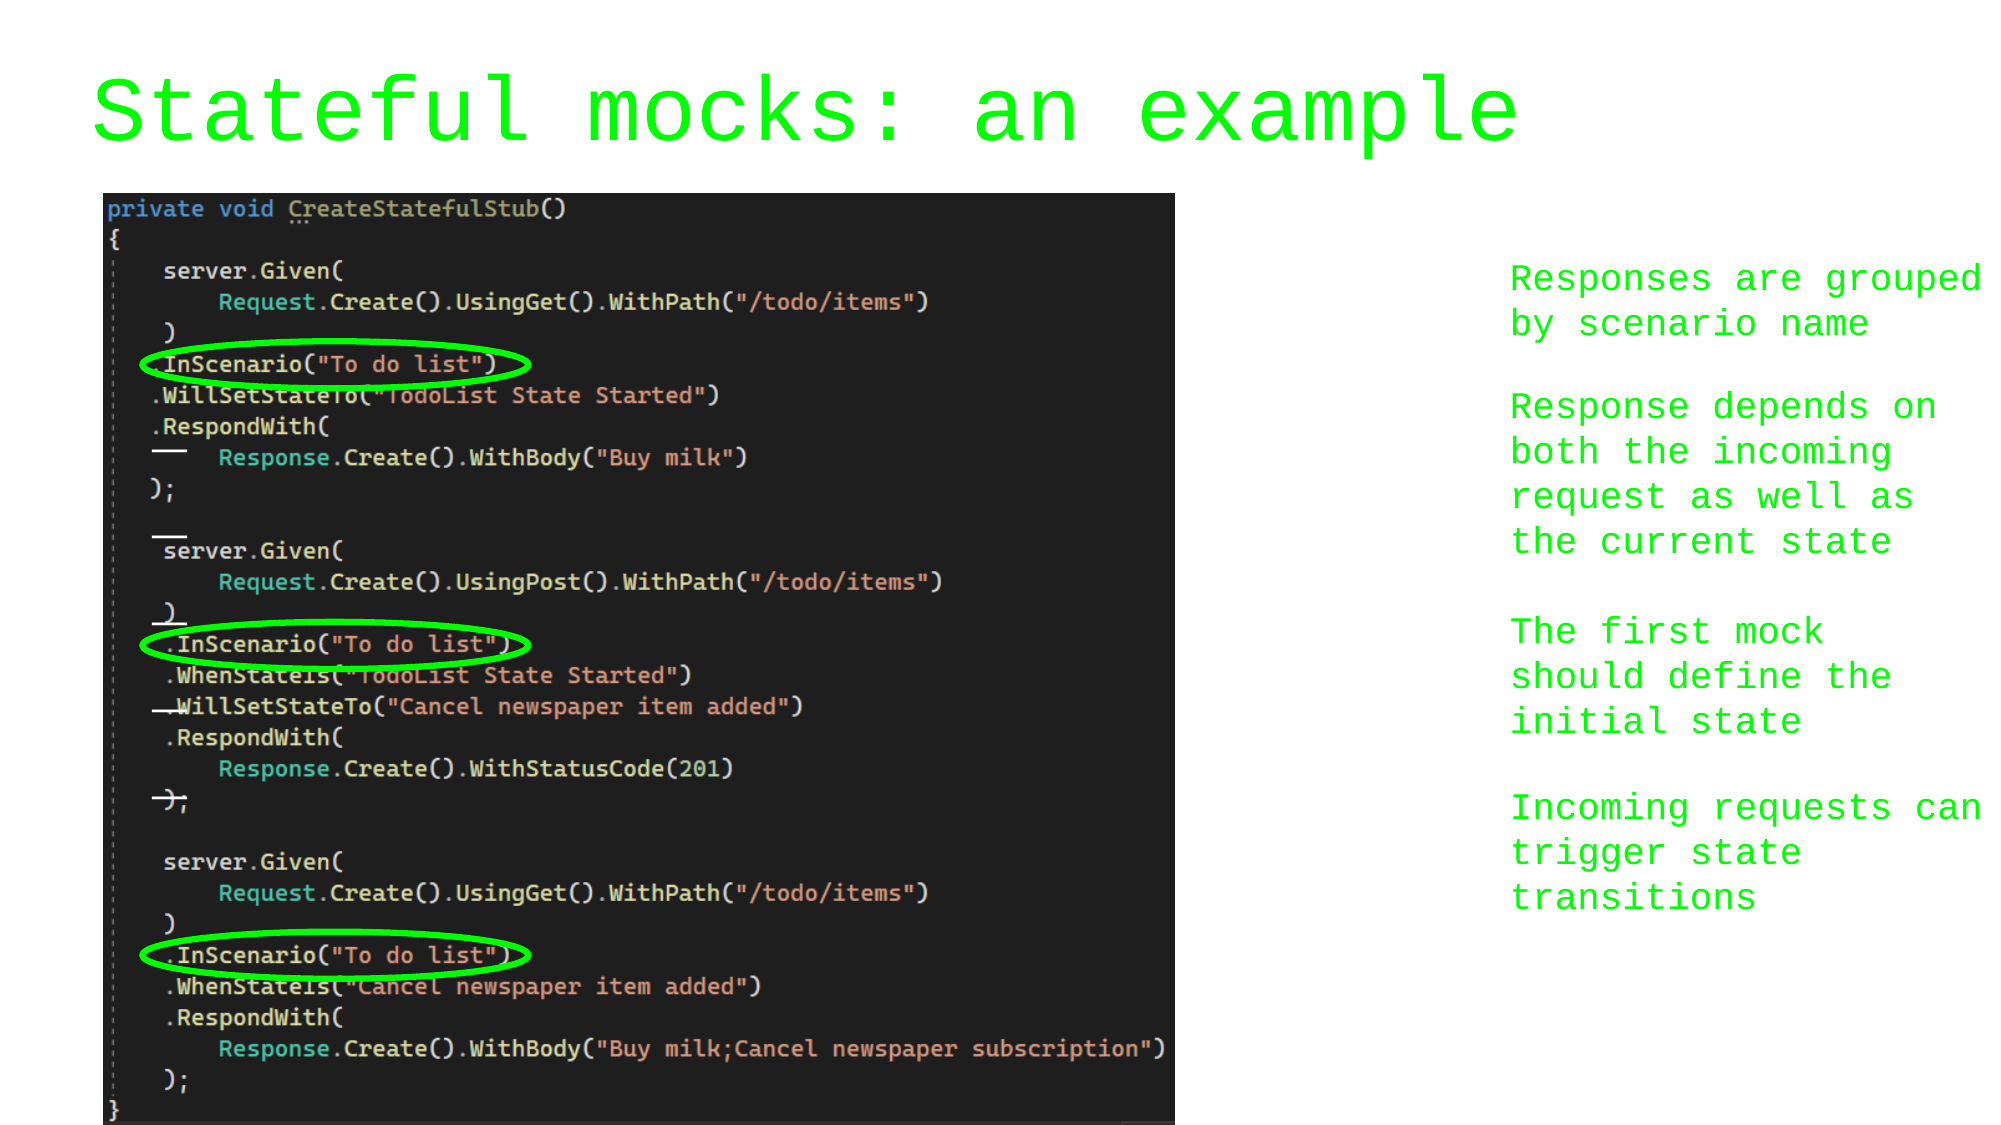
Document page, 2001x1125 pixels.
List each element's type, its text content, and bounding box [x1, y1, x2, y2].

list [137, 299, 1863, 1014]
title Stateful mocks: an example [76, 2, 1924, 220]
text_box Response depends on both the incoming request as well as the current state The first mock should define the initial state [1494, 373, 1984, 753]
text_box Incoming requests can trigger state transitions [1494, 774, 2000, 927]
picture [103, 220, 1175, 1125]
text_box Responses are grouped by scenario name [1494, 245, 2000, 352]
